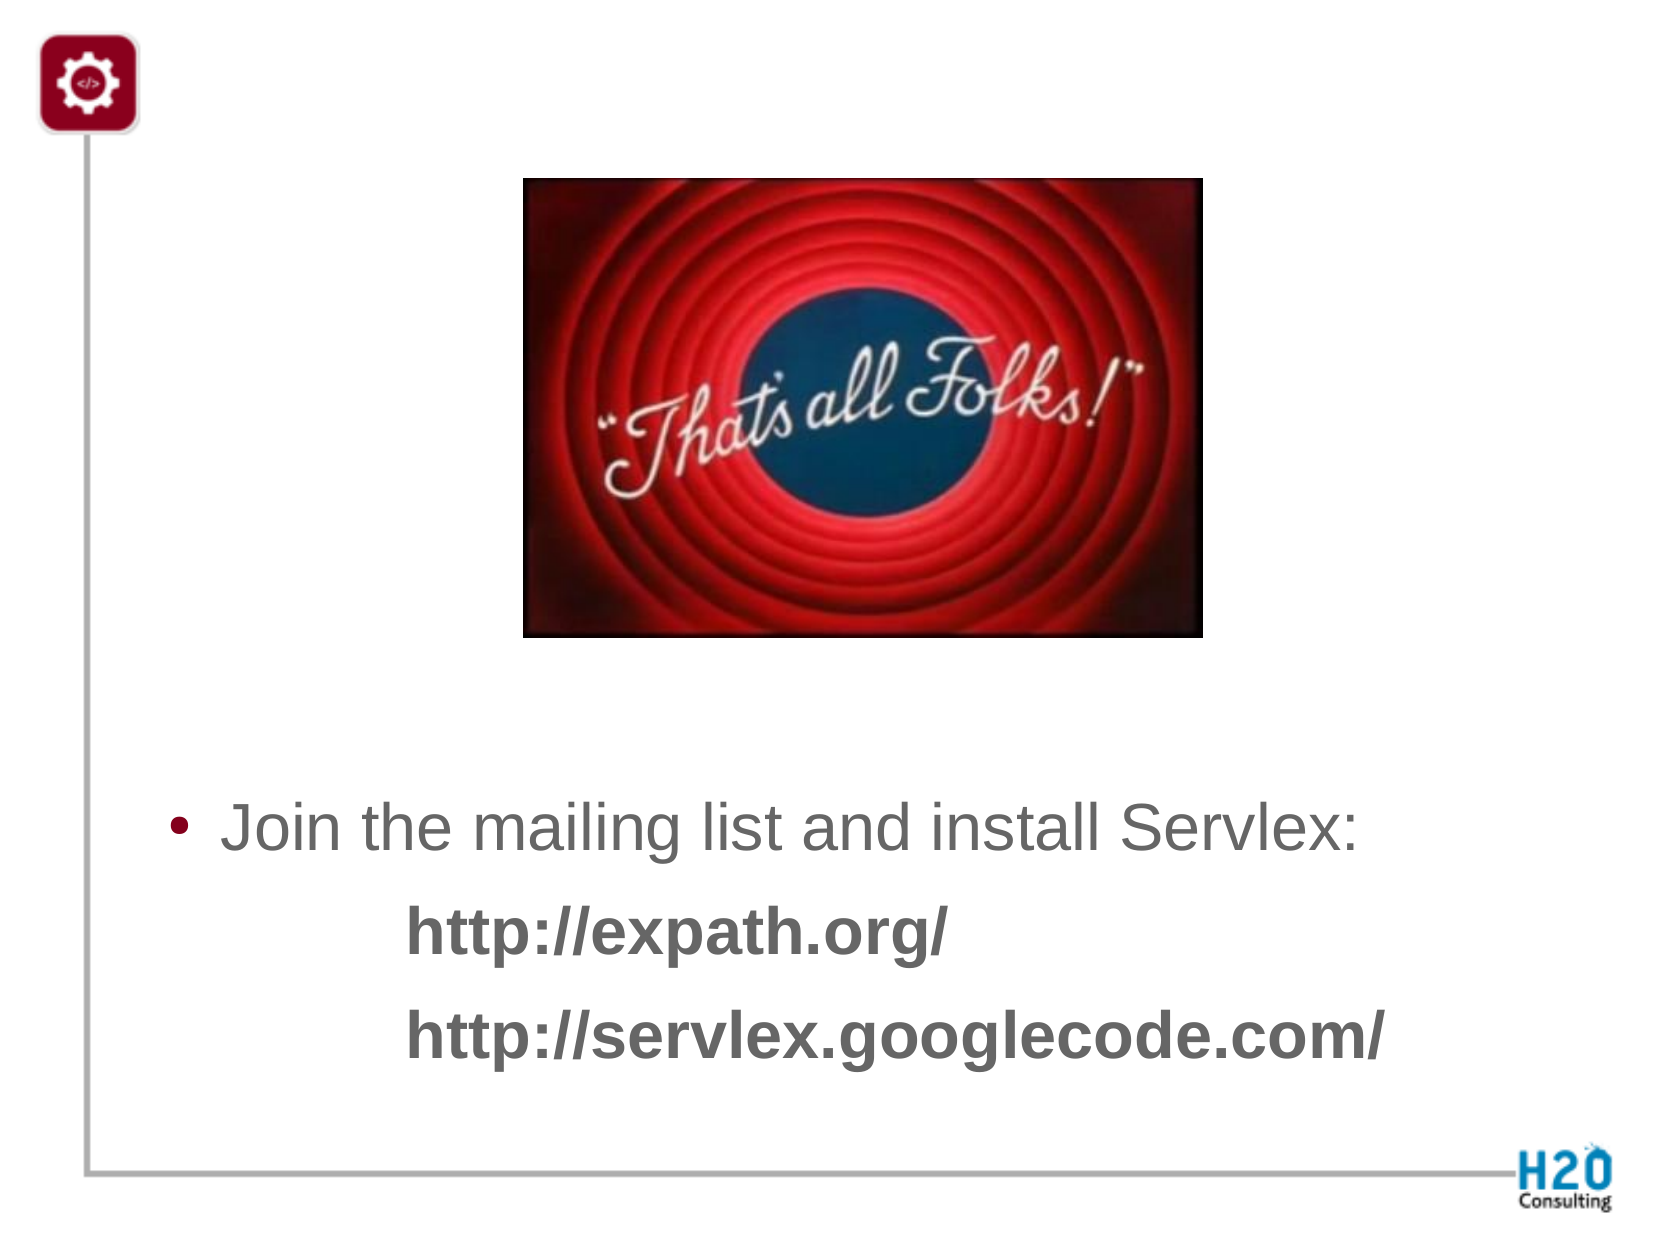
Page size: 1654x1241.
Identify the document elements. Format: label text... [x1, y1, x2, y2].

list Join the mailing list and install Servlex: http://expath.org/ http://servlex.googlecode.com/ [150, 685, 1603, 1088]
picture [0, 0, 1654, 1241]
